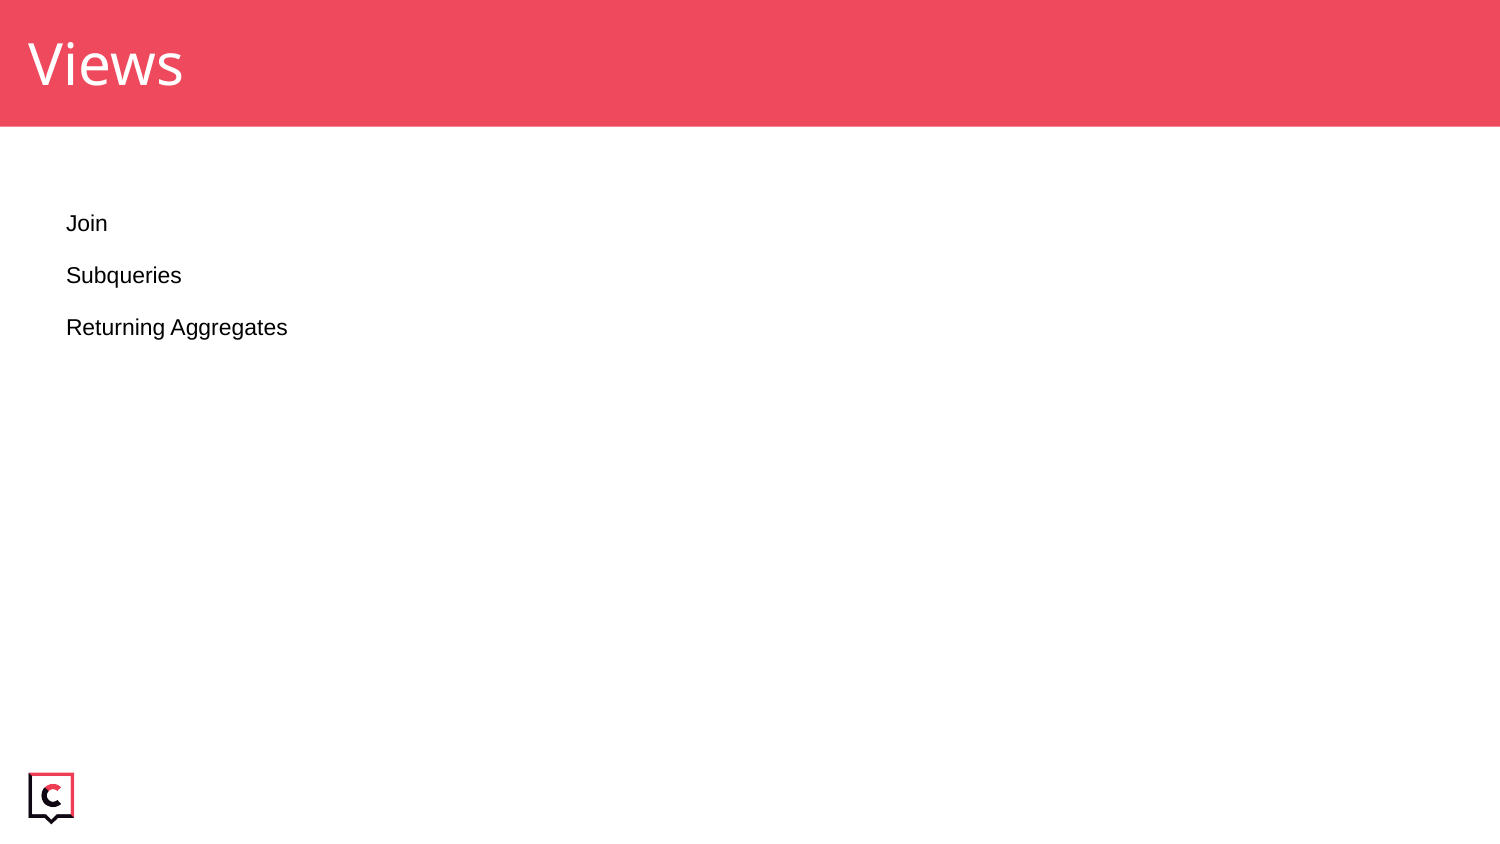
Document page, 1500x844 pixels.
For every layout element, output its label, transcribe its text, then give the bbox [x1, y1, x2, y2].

picture [19, 764, 82, 830]
title Views [13, 12, 1412, 107]
list Join Subqueries Returning Aggregates [51, 189, 1449, 750]
